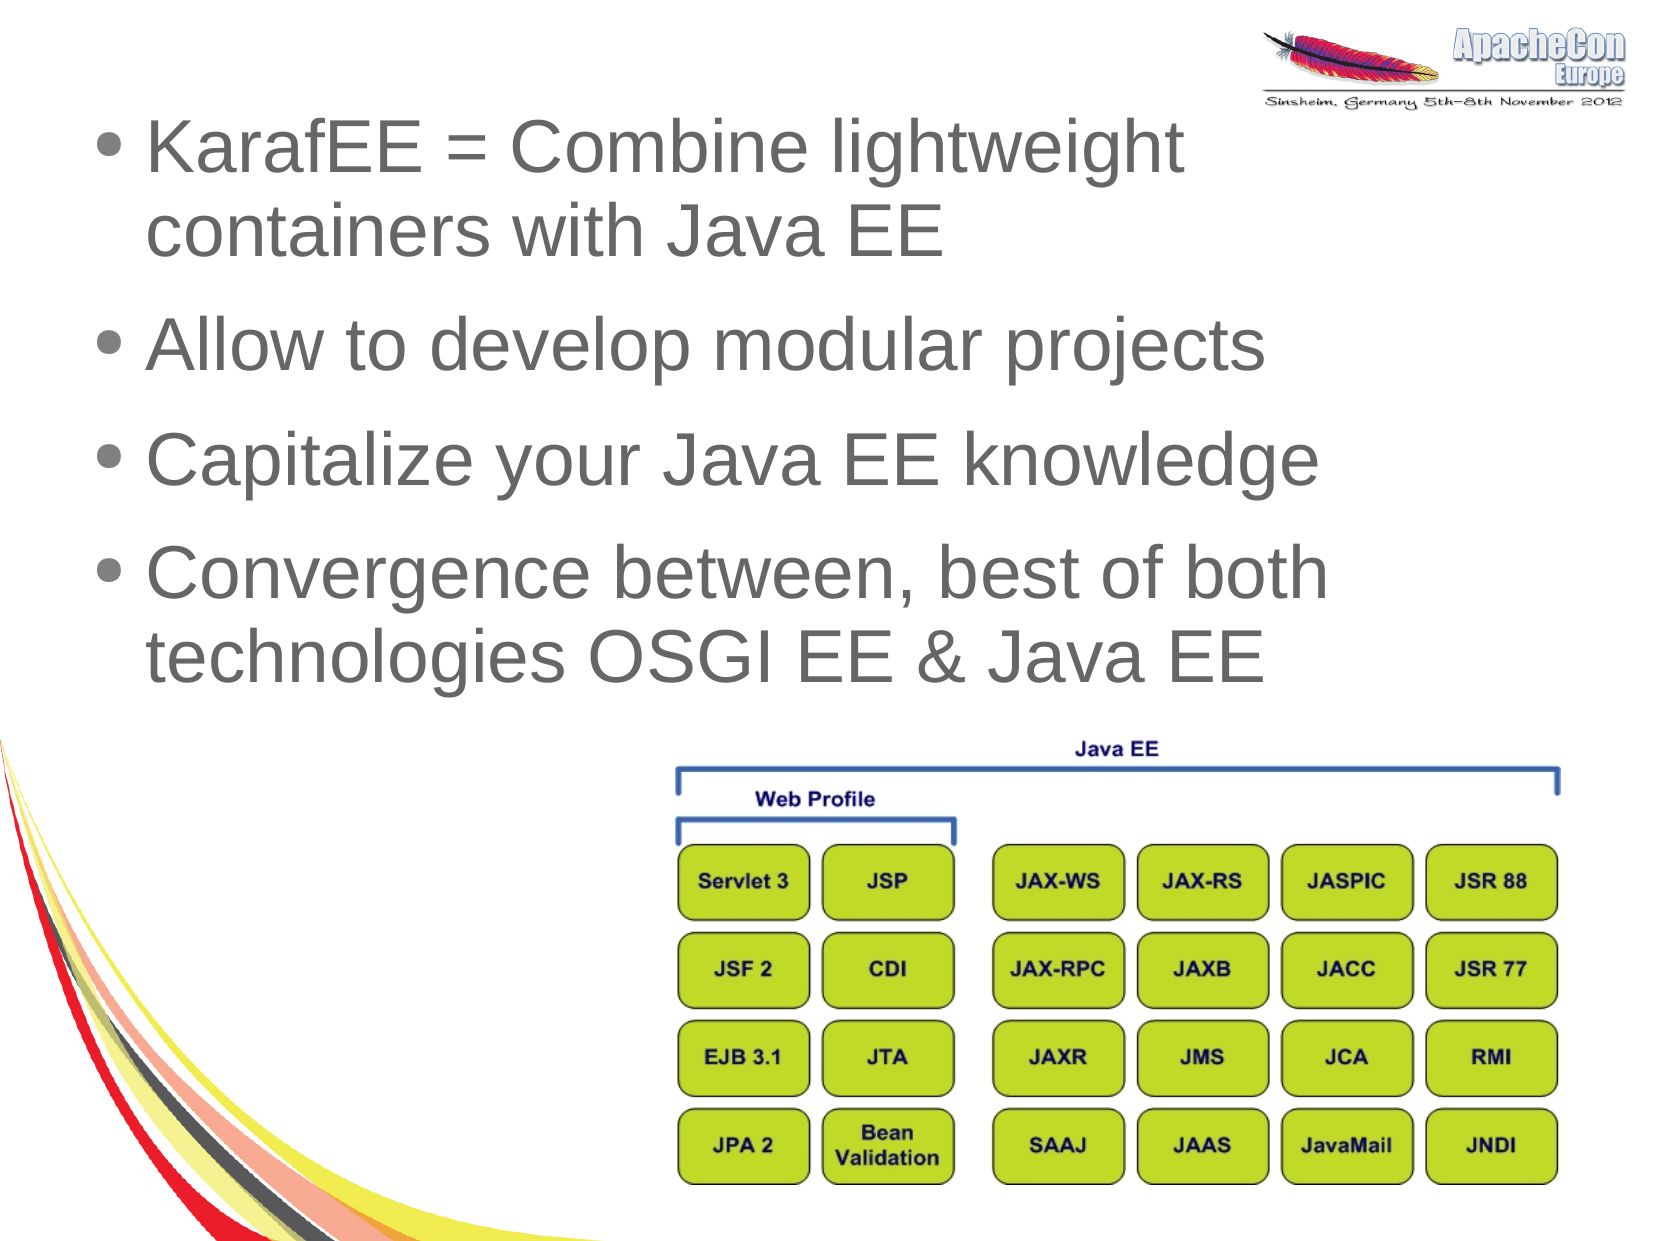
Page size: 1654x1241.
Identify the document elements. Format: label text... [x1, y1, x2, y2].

list KarafEE = Combine lightweight containers with Java EE Allow to develop modular projects Capitalize your Java EE knowledge Convergence between, best of both technologies OSGI EE & Java EE [75, 105, 1518, 751]
picture [0, 0, 1654, 1241]
